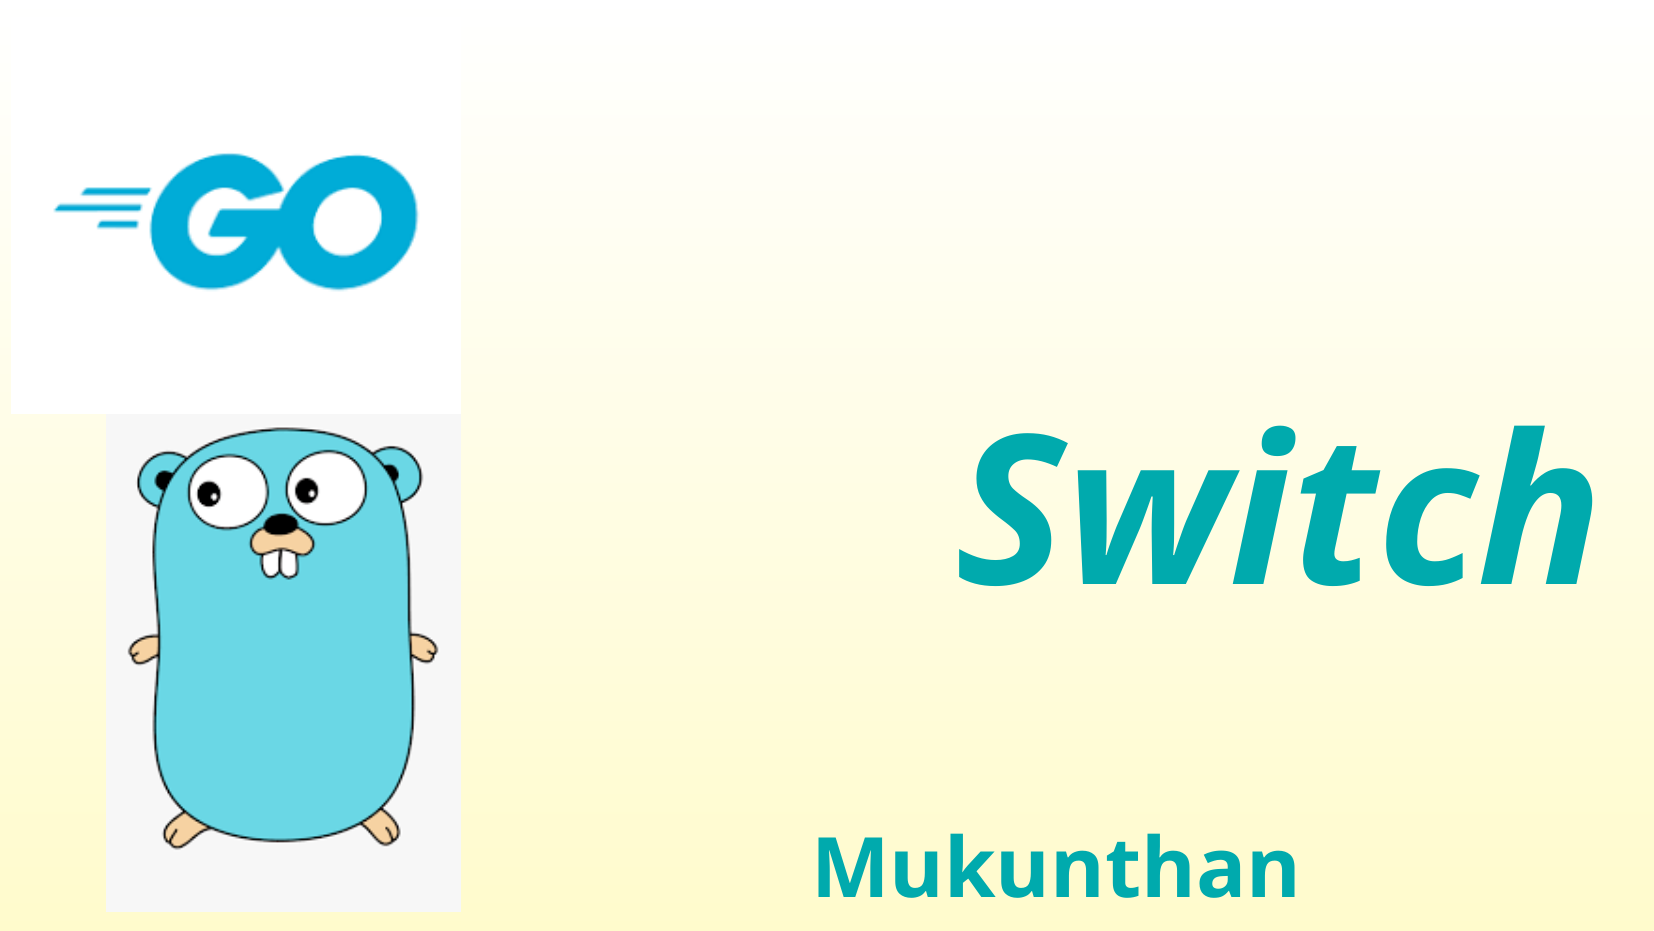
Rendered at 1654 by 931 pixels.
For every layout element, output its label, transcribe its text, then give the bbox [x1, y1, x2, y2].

picture [11, 17, 461, 913]
text_box Switch [578, 354, 1619, 603]
text_box Mukunthan Ragavan [796, 801, 1630, 910]
